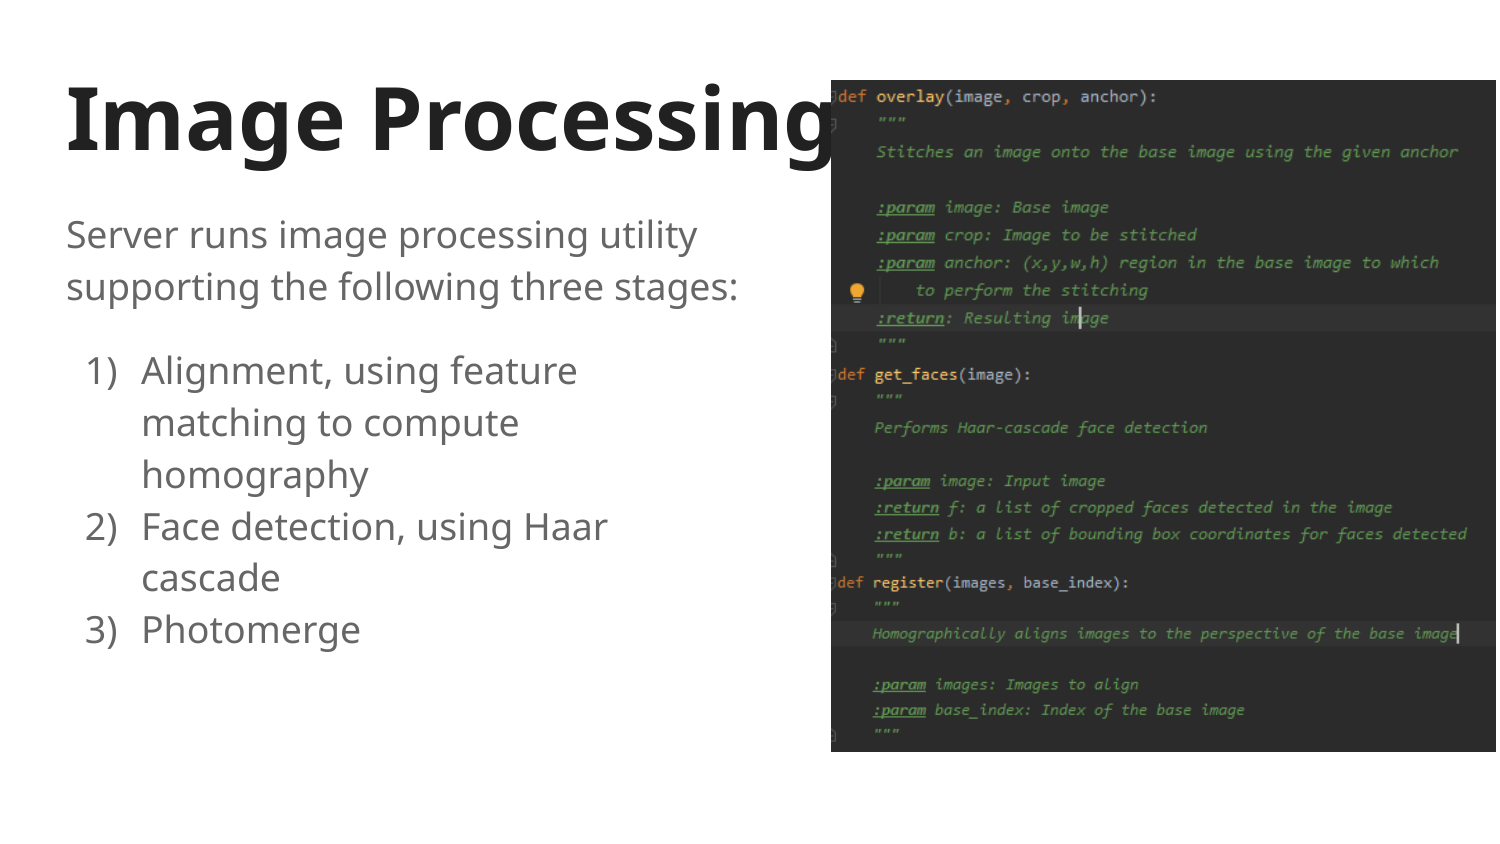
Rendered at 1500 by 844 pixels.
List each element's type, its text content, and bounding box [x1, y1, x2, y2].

title Image Processing [51, 48, 1449, 180]
list Server runs image processing utility supporting the following three stages: Alignment, using feature matching to compute homography Face detection, using Haar cascade Photomerge [51, 189, 759, 737]
picture [831, 80, 1496, 752]
